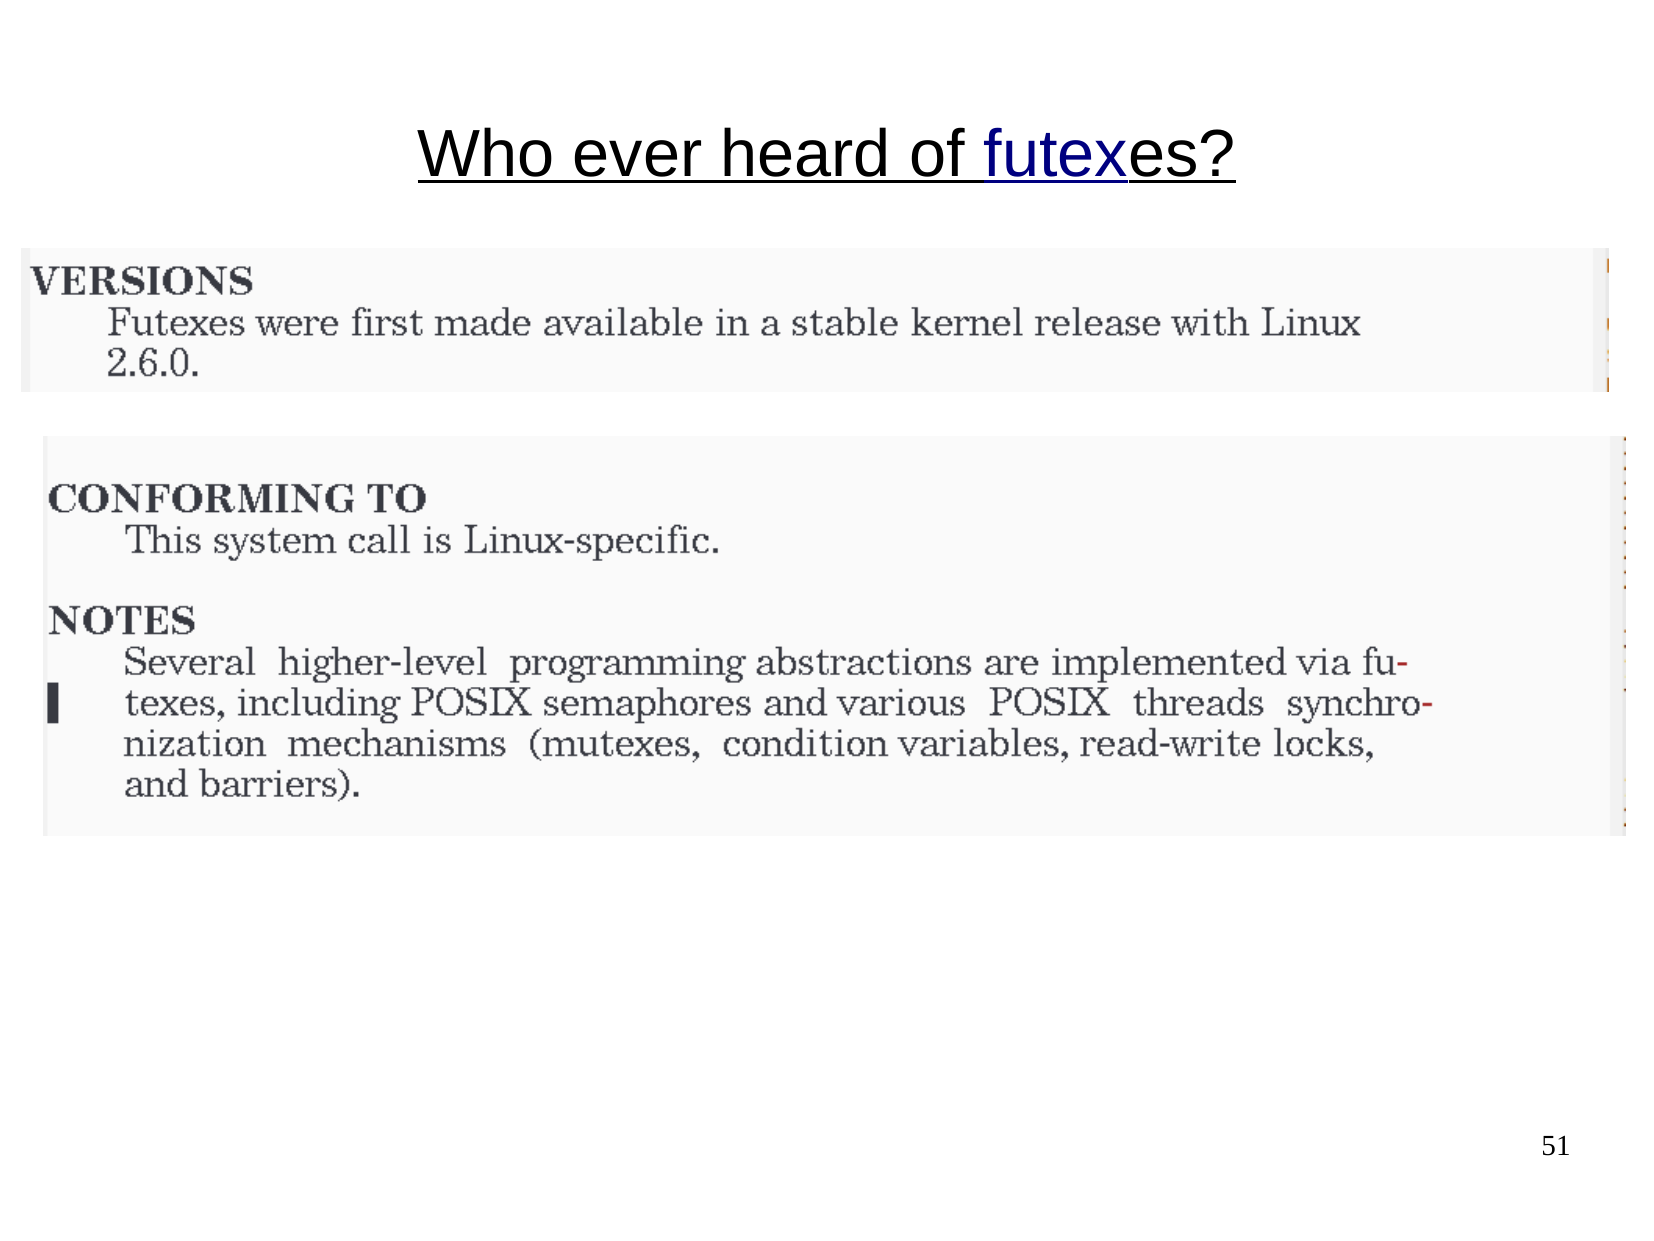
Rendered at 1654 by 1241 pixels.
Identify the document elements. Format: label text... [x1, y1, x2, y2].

picture [43, 436, 1626, 837]
title Who ever heard of futexes? [82, 49, 1571, 248]
picture [21, 248, 1609, 392]
